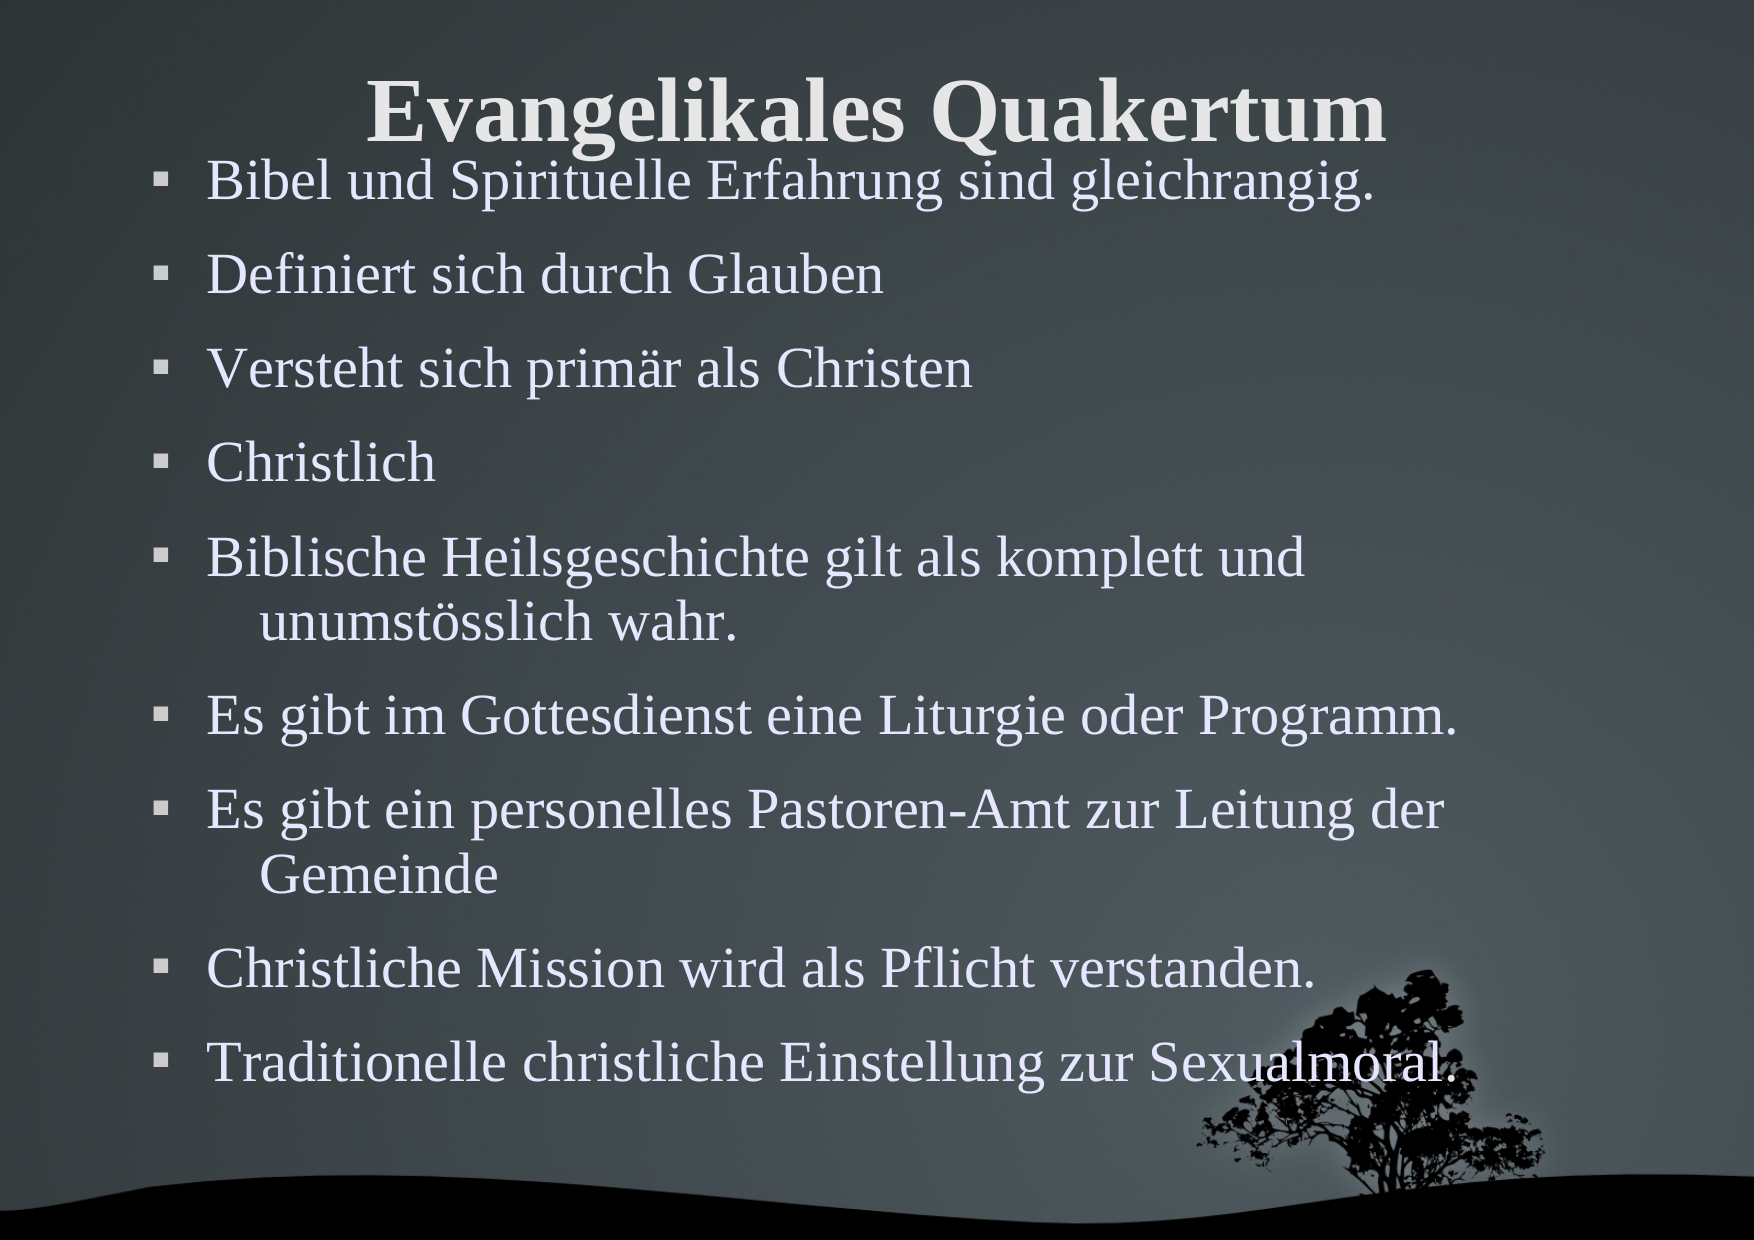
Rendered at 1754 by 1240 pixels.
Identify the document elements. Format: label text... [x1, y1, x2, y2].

title Evangelikales Quakertum [88, 14, 1668, 207]
picture [0, 0, 1754, 1240]
list Bibel und Spirituelle Erfahrung sind gleichrangig. Definiert sich durch Glauben Versteht sich primär als Christen Christlich Biblische Heilsgeschichte gilt als komplett und unumstösslich wahr. Es gibt im Gottesdienst eine Liturgie oder Programm. Es gibt ein personelles Pastoren-Amt zur Leitung der Gemeinde Christliche Mission wird als Pflicht verstanden. Traditionelle christliche Einstellung zur Sexualmoral. [118, 147, 1625, 1160]
